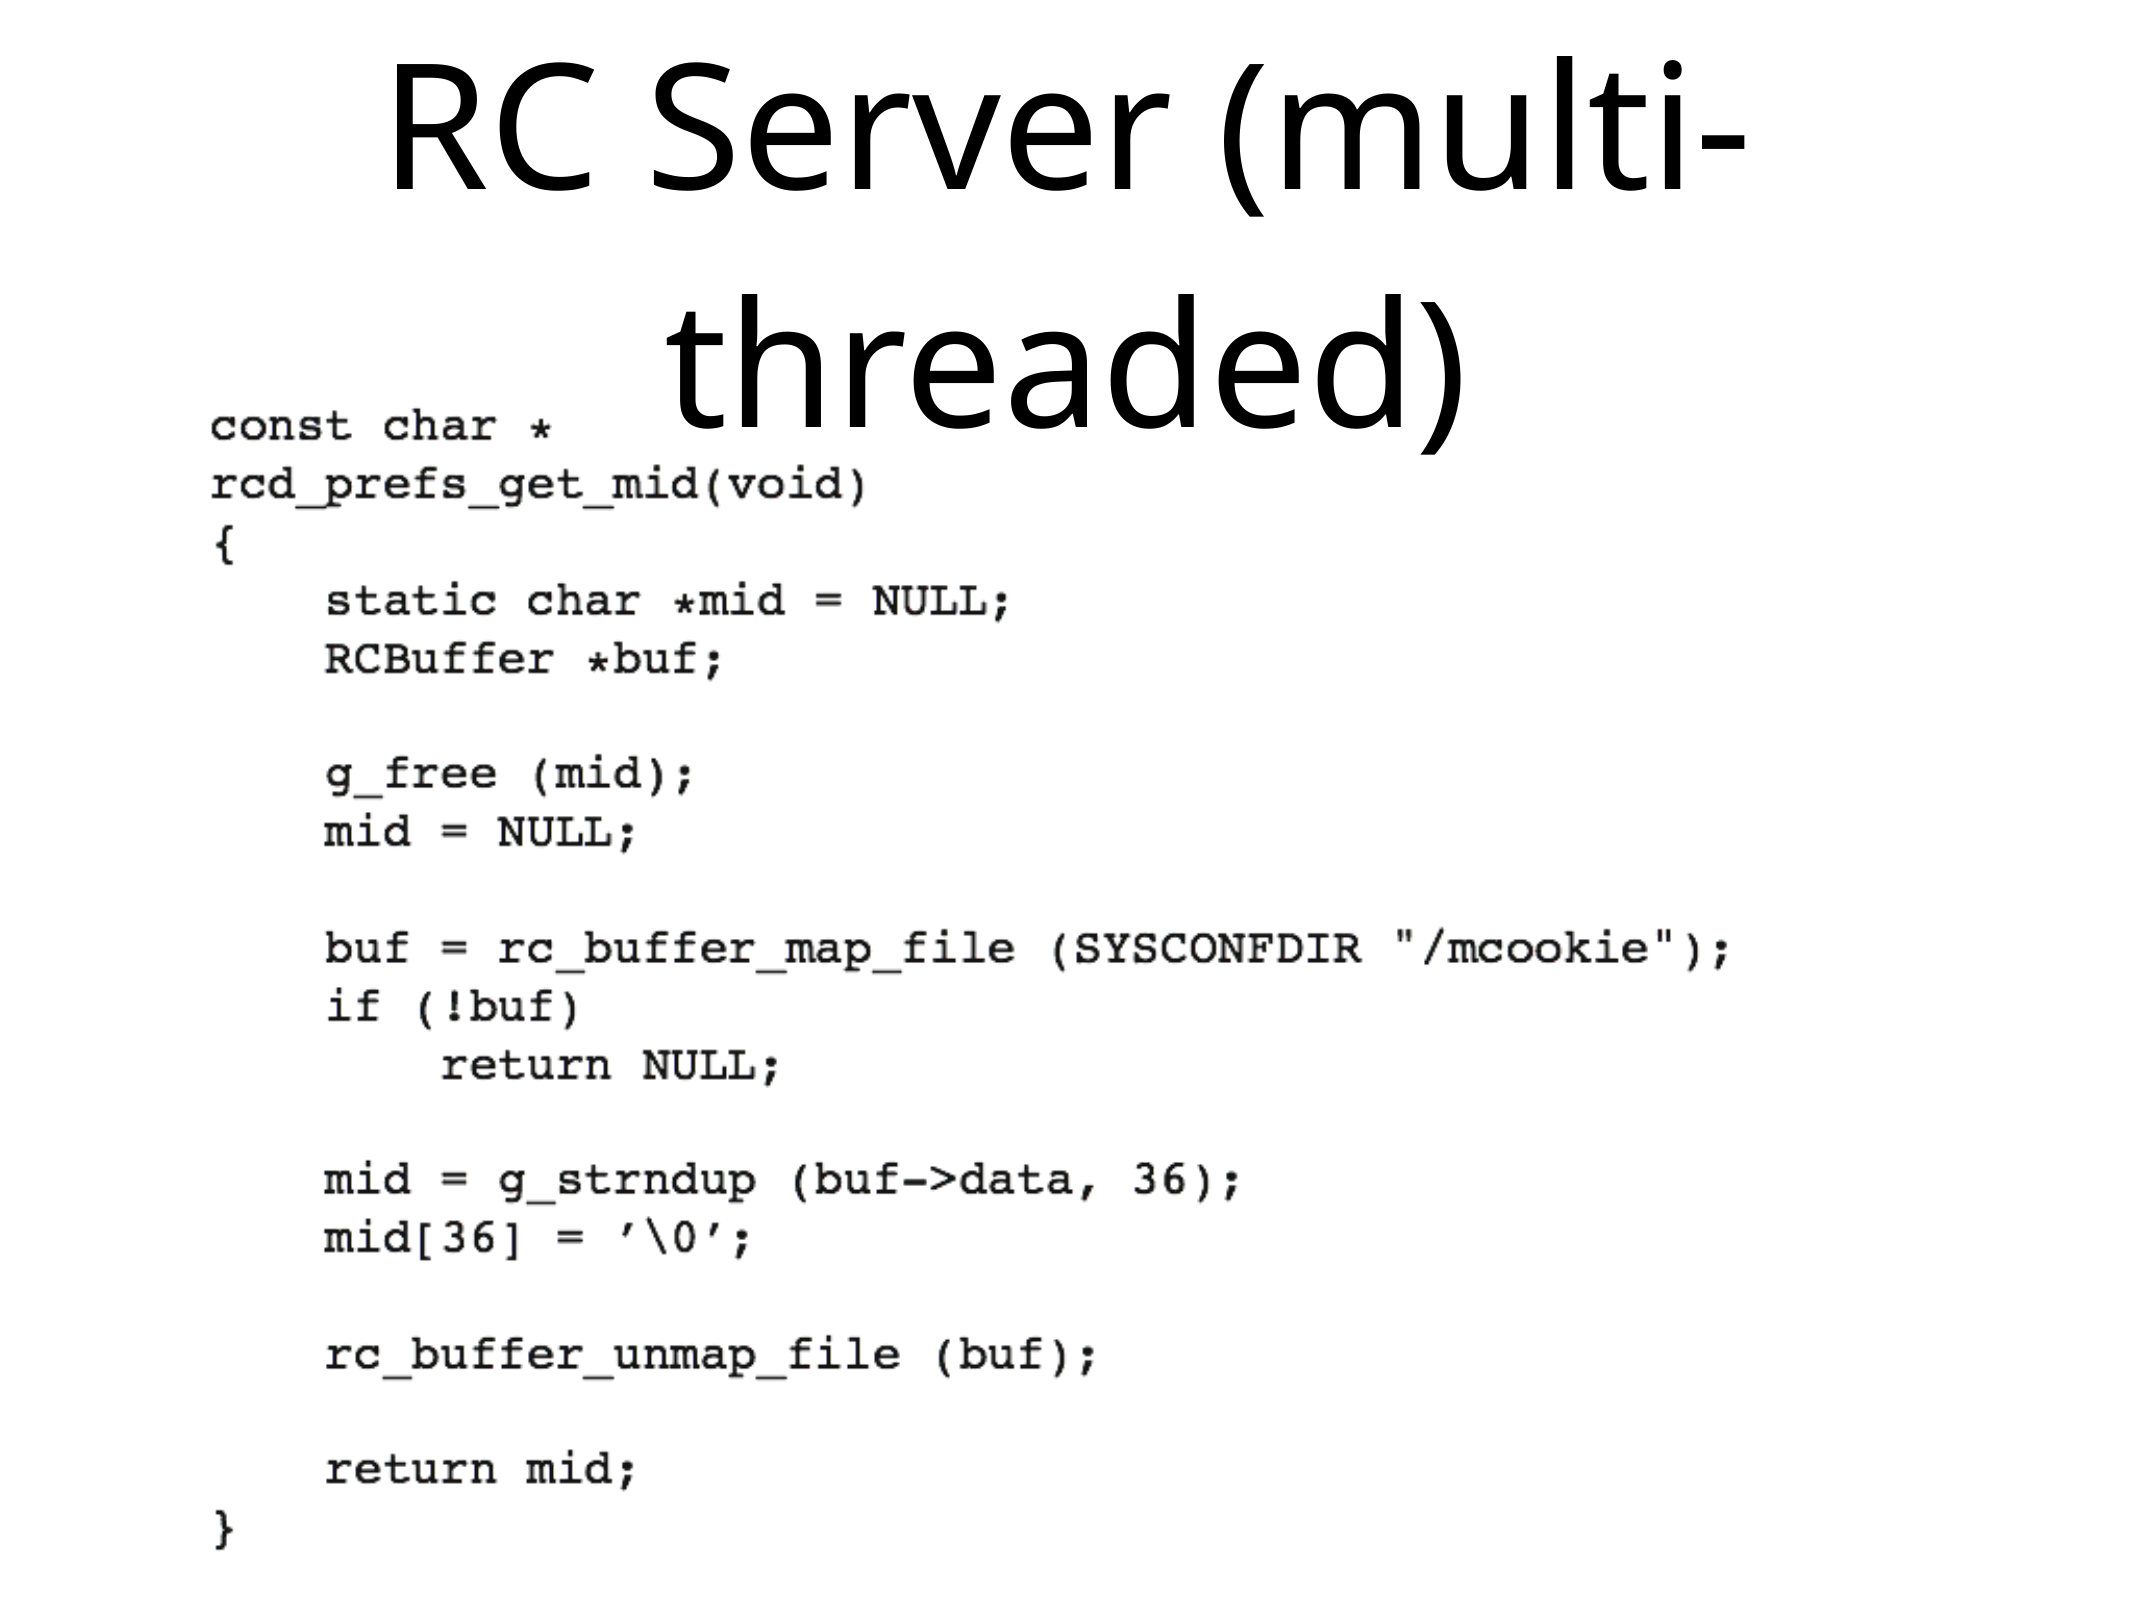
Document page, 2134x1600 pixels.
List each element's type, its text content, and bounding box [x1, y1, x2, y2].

title RC Server (multi-threaded) [27, 0, 2107, 553]
picture [177, 382, 1771, 1567]
